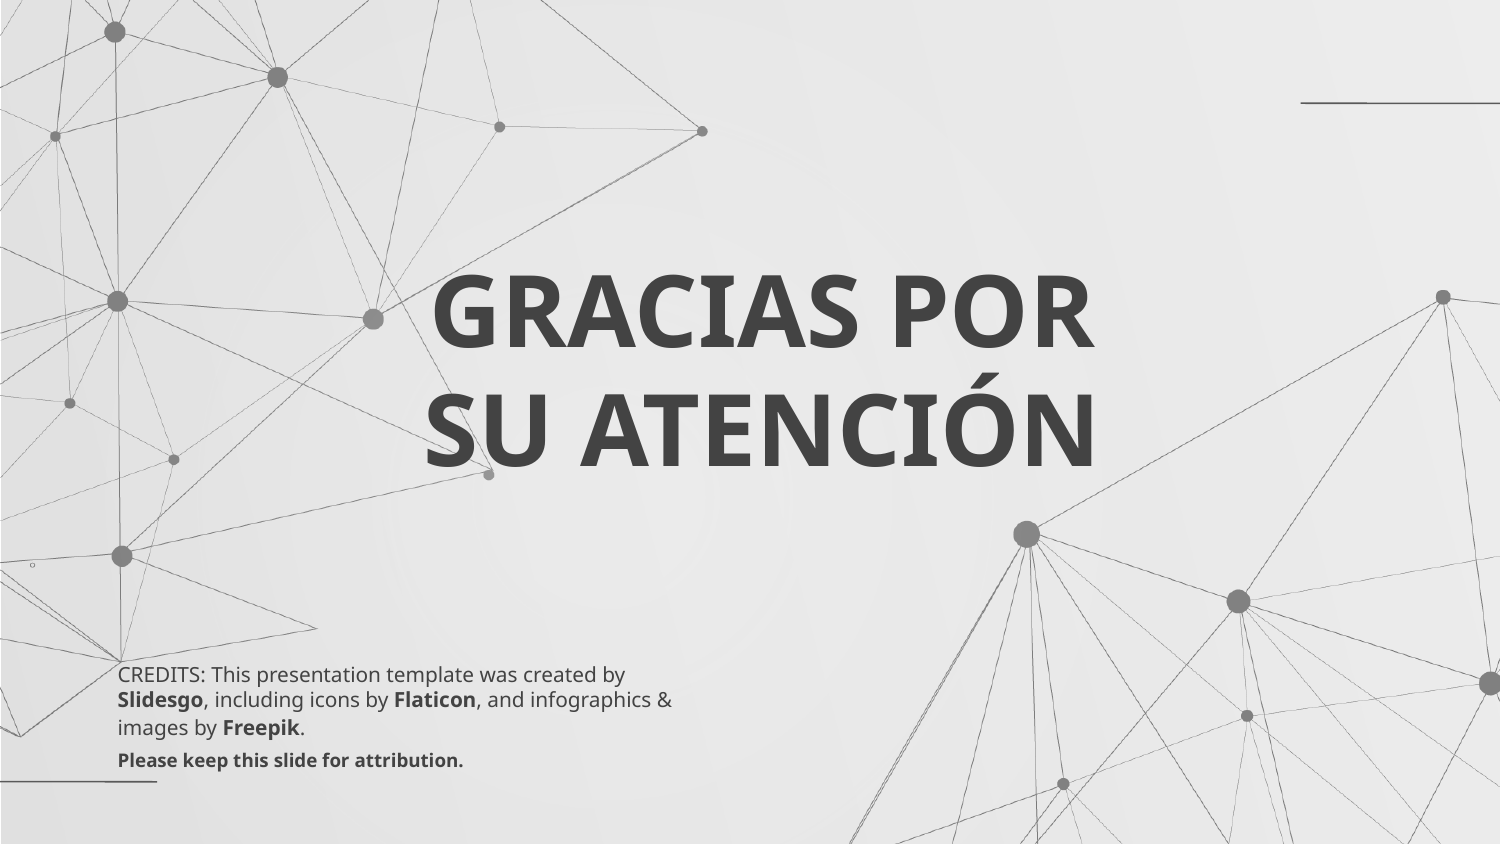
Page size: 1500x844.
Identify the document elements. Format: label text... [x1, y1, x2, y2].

picture [0, 0, 1500, 844]
title GRACIAS POR SU ATENCIÓN [336, 277, 1189, 502]
